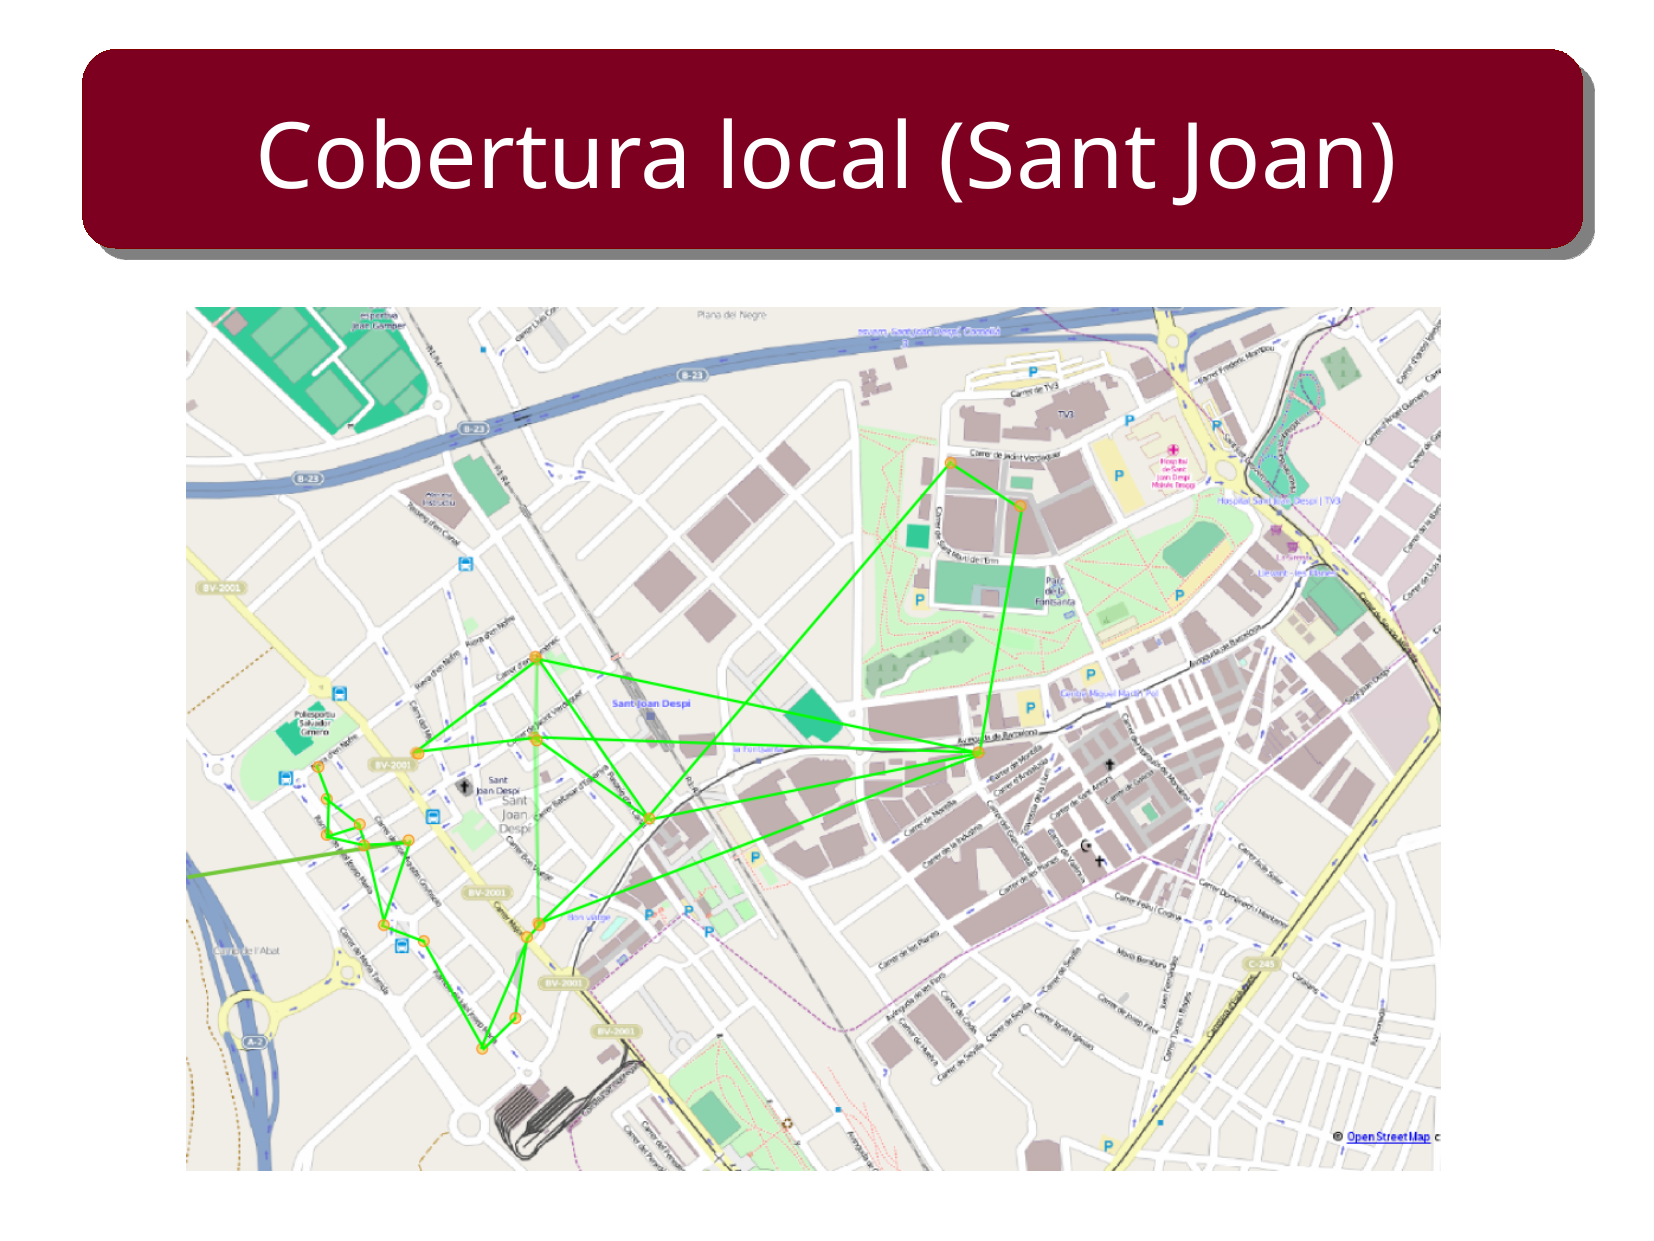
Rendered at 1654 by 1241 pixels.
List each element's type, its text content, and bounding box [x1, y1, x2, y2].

picture [186, 307, 1441, 1171]
title Cobertura local (Sant Joan) [82, 49, 1571, 257]
